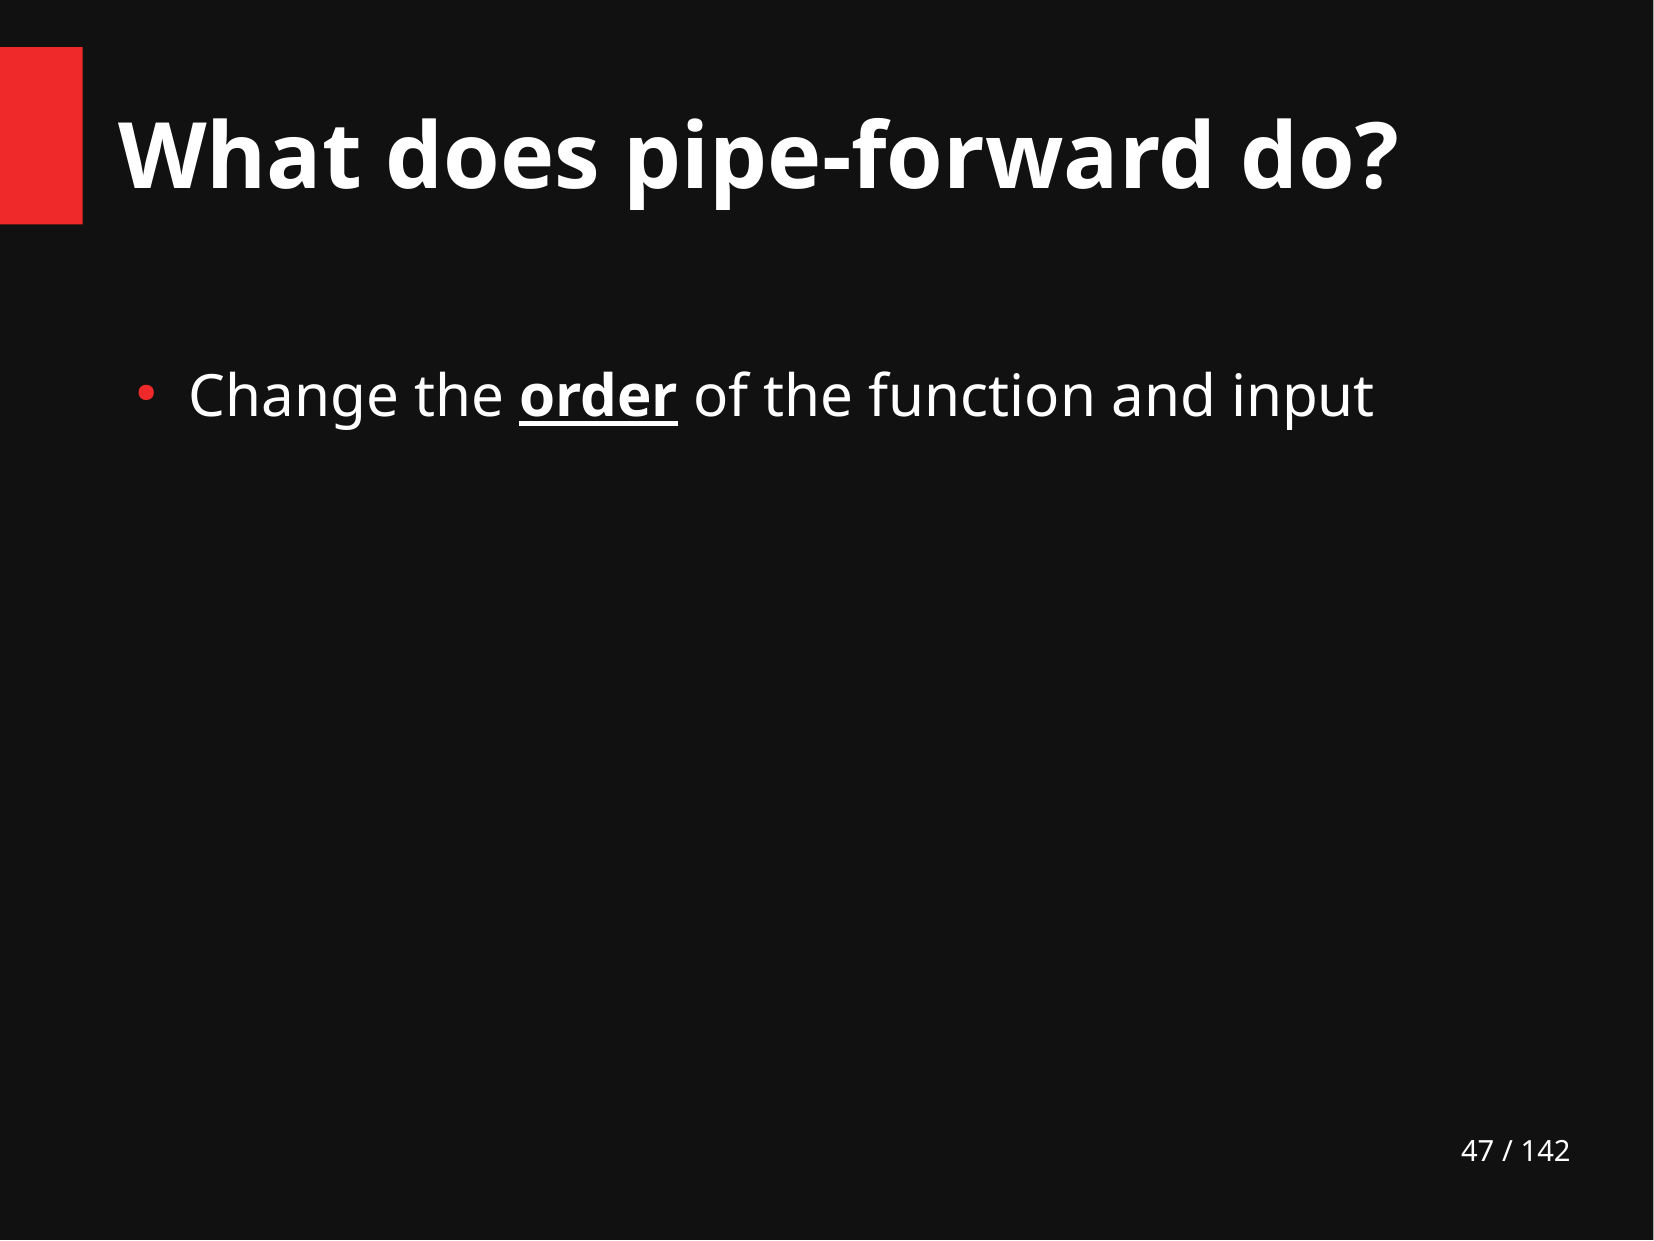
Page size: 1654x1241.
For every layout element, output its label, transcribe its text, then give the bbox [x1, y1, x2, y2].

title What does pipe-forward do? [118, 49, 1571, 257]
list Change the order of the function and input [118, 354, 1536, 1074]
